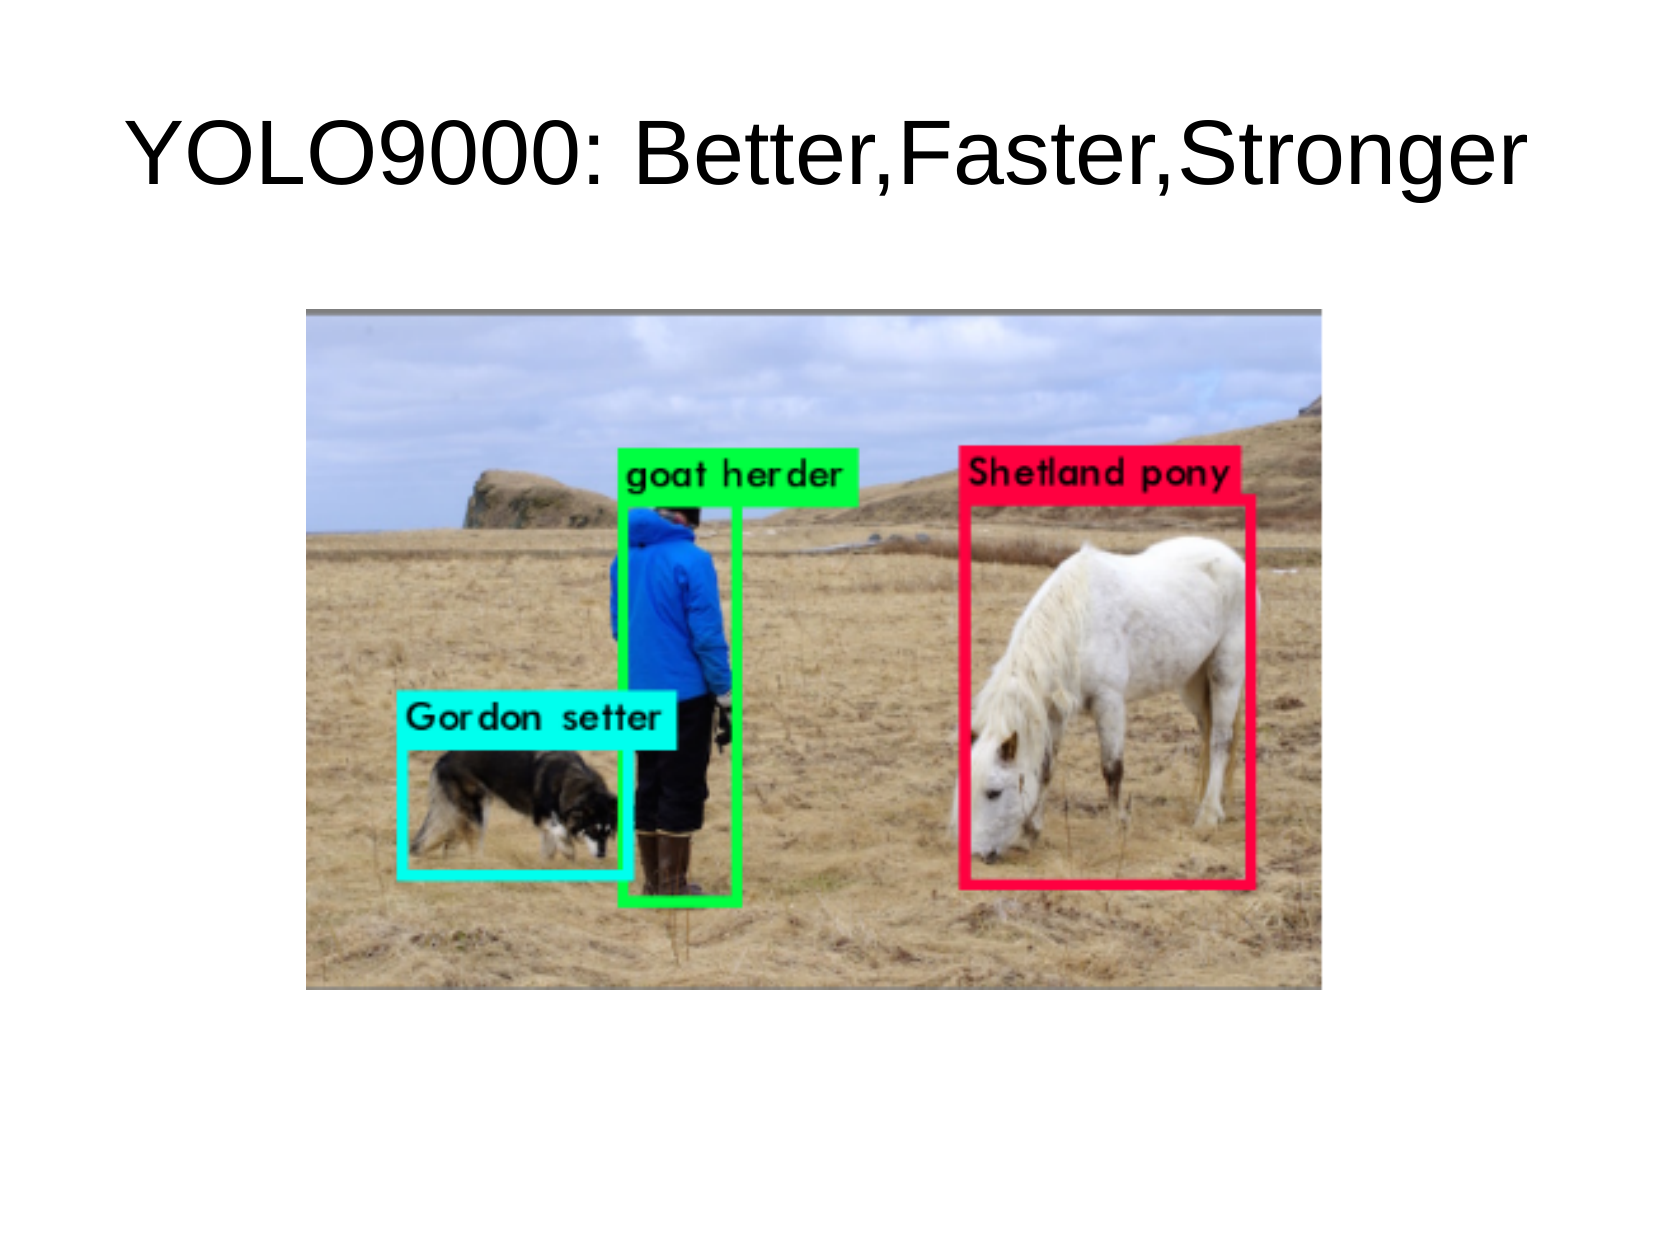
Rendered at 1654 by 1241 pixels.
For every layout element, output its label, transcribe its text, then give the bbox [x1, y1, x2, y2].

title YOLO9000: Better,Faster,Stronger [82, 49, 1571, 257]
picture [306, 309, 1325, 991]
